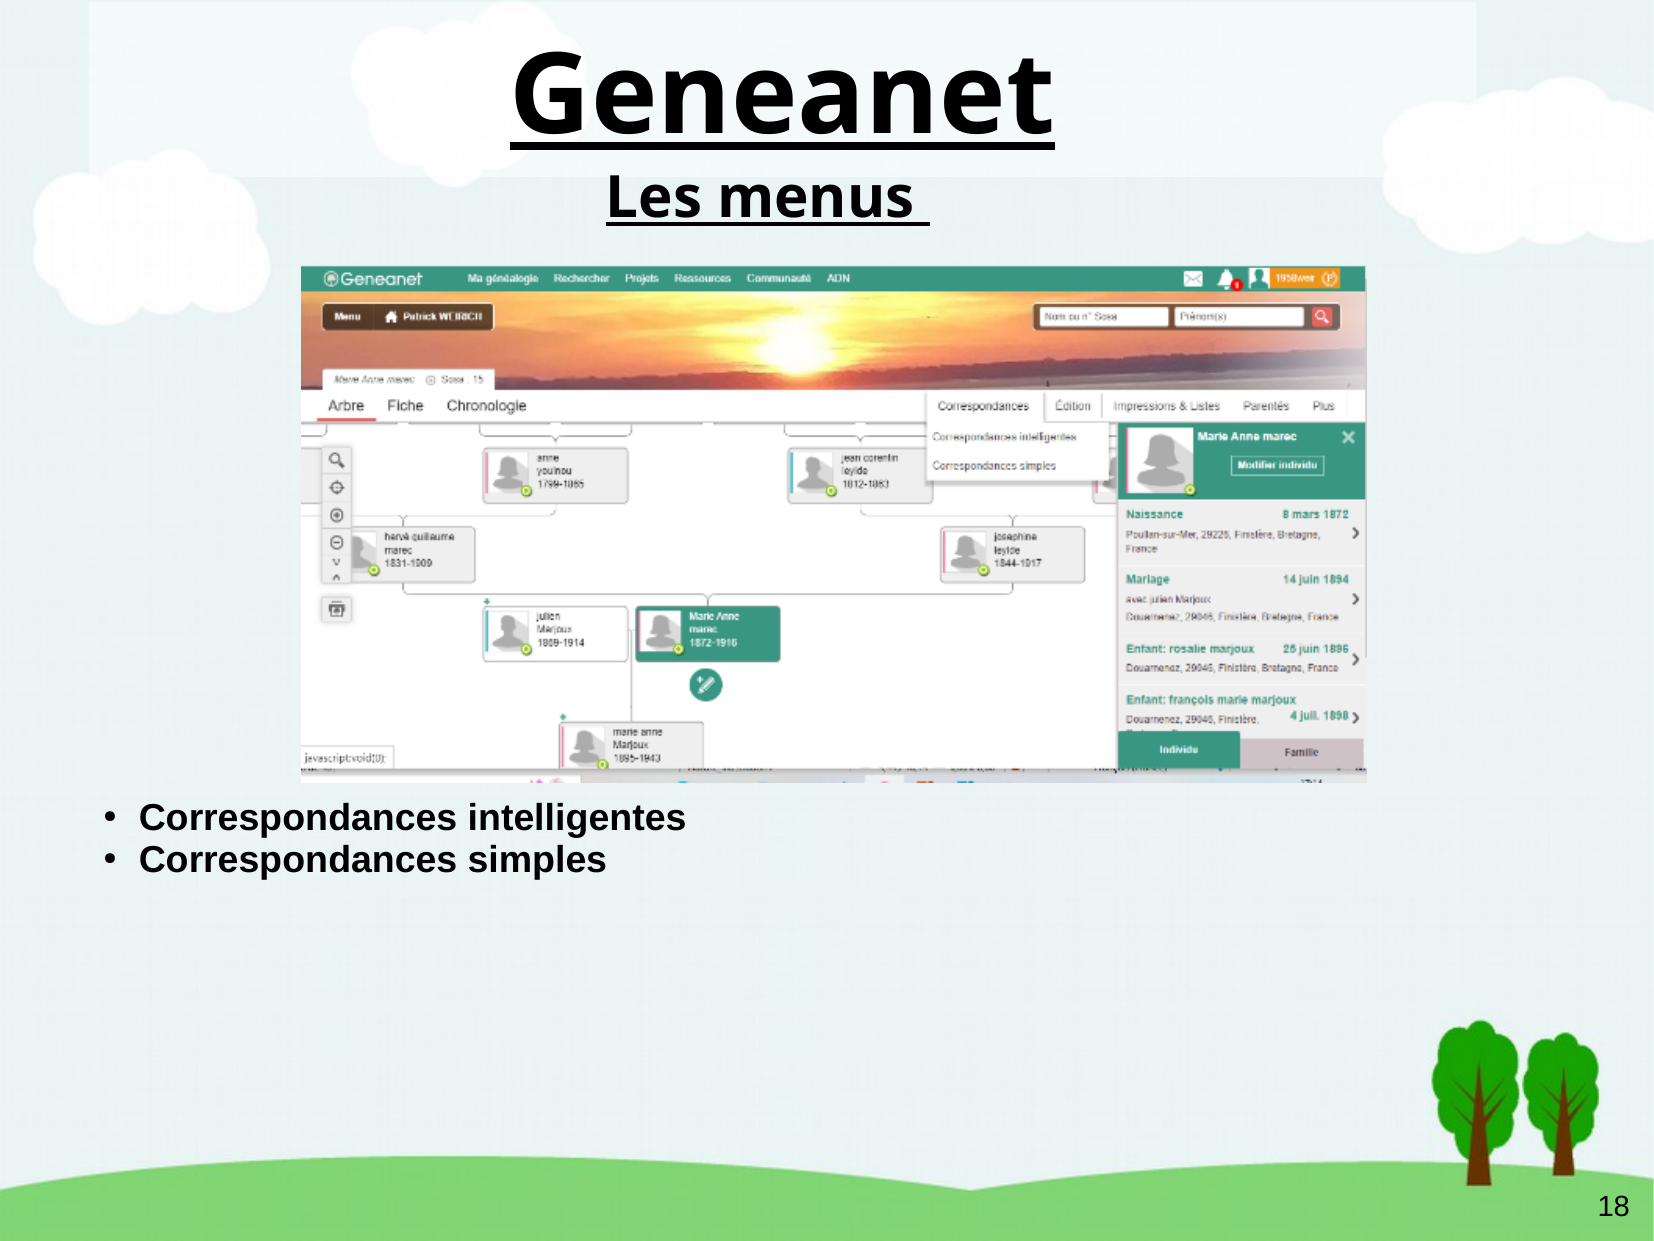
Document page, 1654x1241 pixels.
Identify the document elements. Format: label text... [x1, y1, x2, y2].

text_box Les menus [0, 147, 1536, 296]
title Geneanet [88, 2, 1477, 147]
text_box Correspondances intelligentes Correspondances simples [88, 789, 1054, 889]
picture [0, 0, 1654, 1241]
